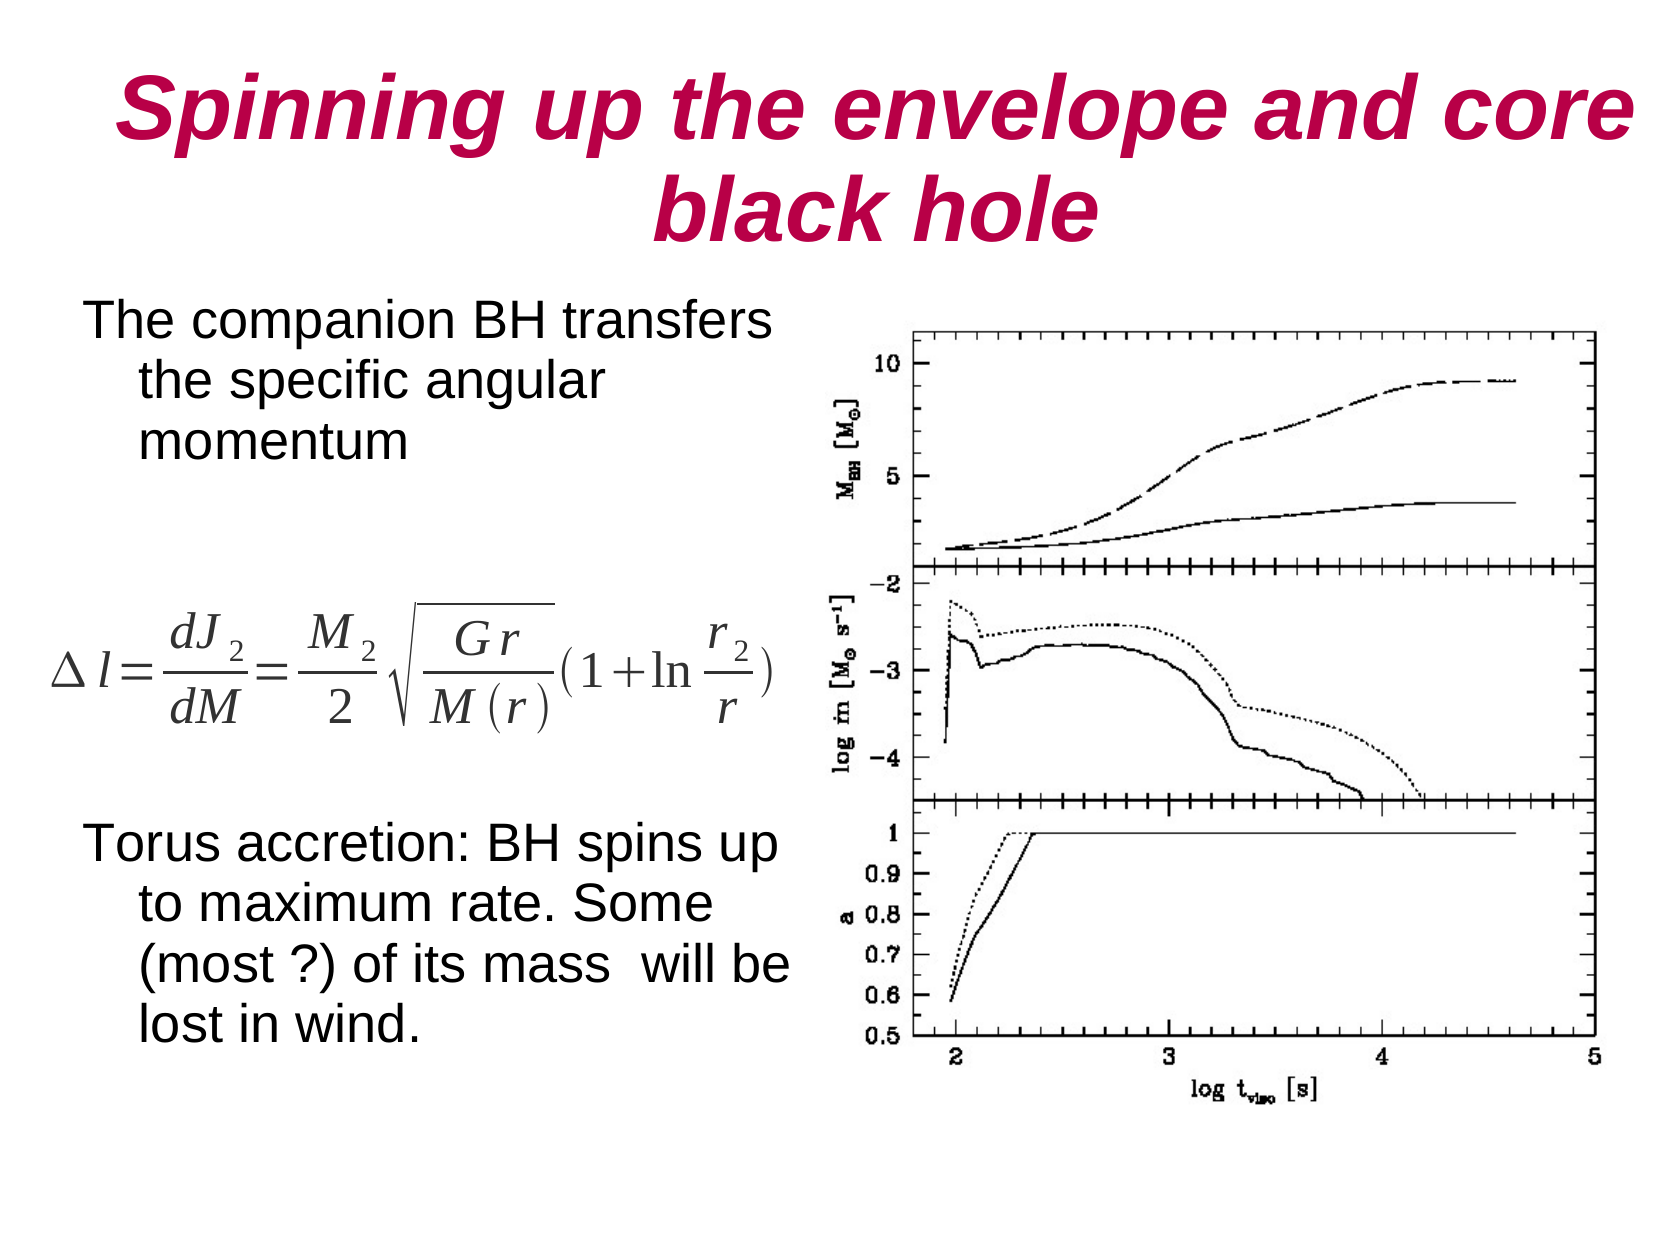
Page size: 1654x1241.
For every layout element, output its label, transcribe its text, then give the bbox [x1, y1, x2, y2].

text_box Spinning up the envelope and core black hole [100, 57, 1654, 263]
list The companion BH transfers the specific angular momentum Torus accretion: BH spins up to maximum rate. Some (most ?) of its mass will be lost in wind. [82, 290, 825, 1088]
picture [825, 286, 1638, 1126]
chart [37, 600, 788, 736]
